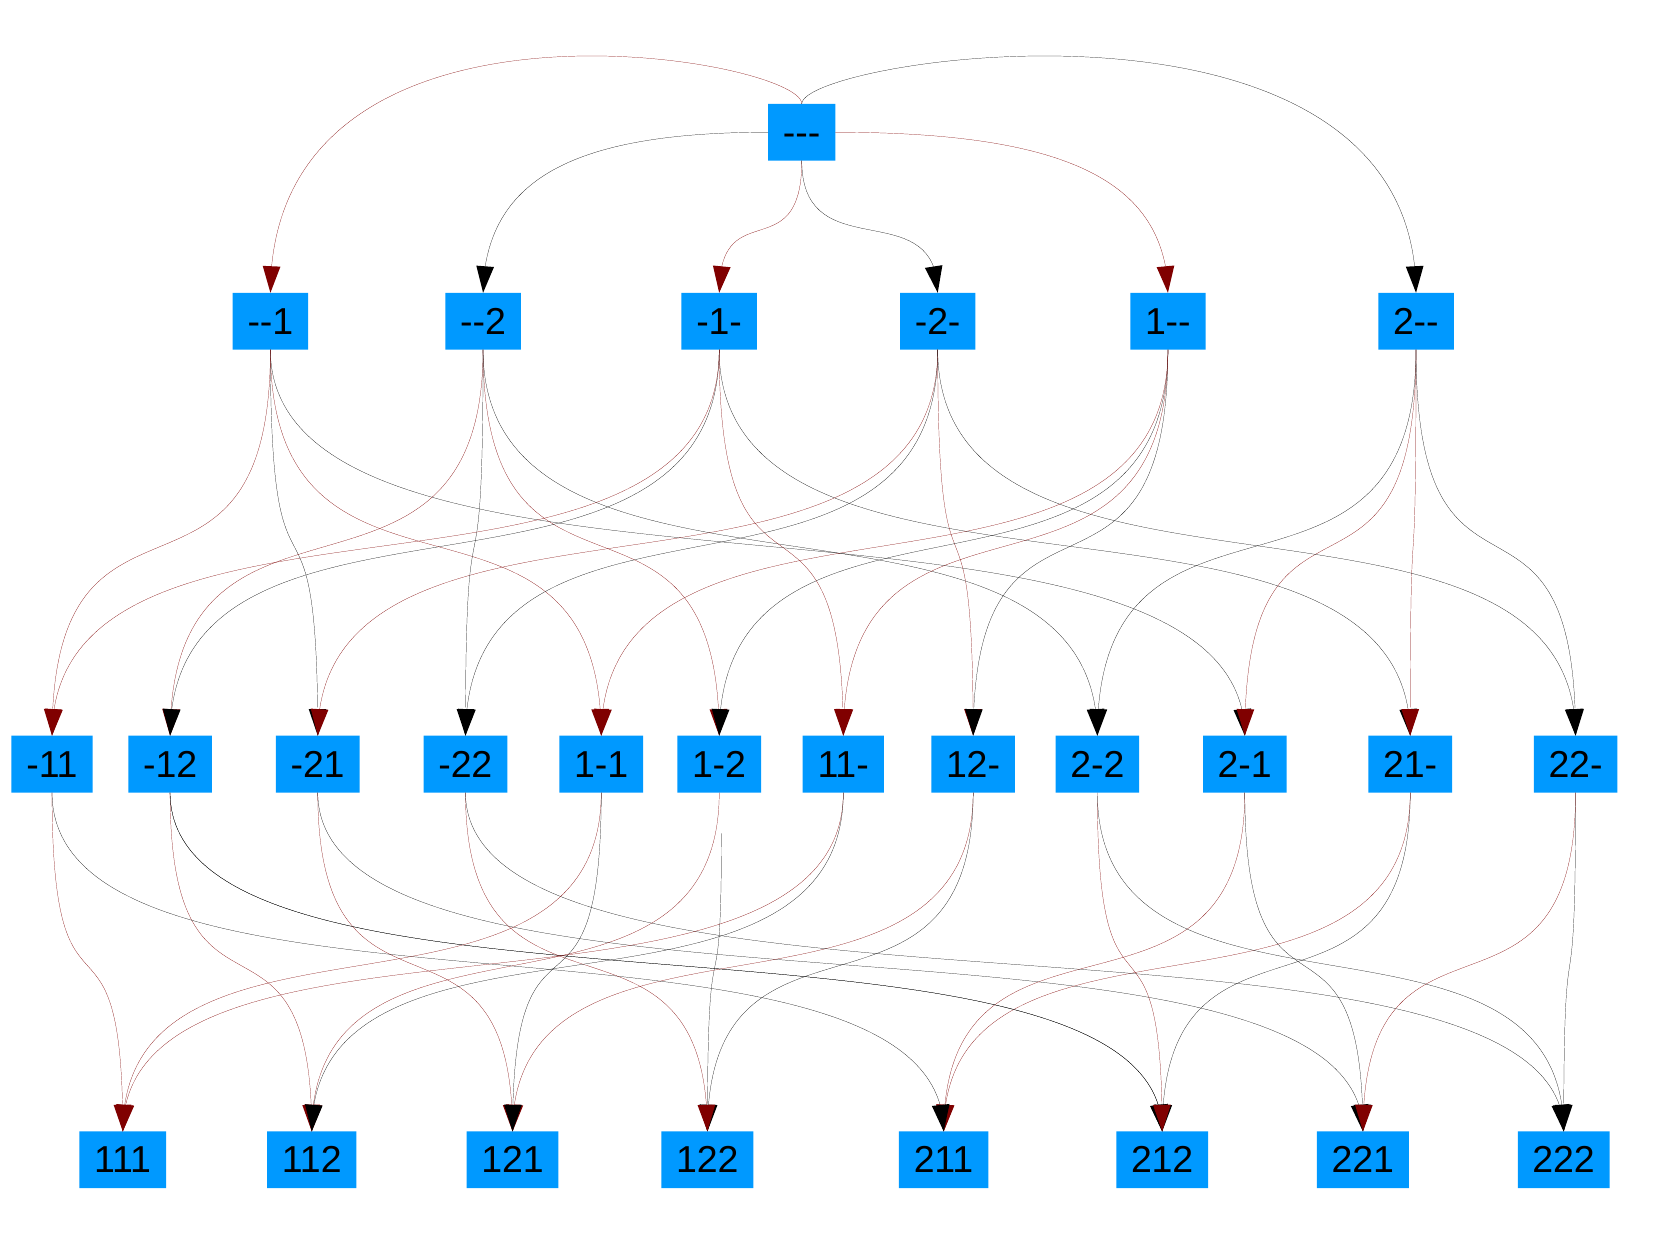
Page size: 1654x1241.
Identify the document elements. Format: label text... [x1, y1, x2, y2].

text_box 1-- [1130, 292, 1206, 350]
text_box 11- [802, 735, 884, 793]
text_box 2-- [1378, 292, 1454, 350]
text_box --1 [232, 292, 309, 350]
text_box 111 [79, 1131, 167, 1189]
text_box 222 [1517, 1131, 1610, 1189]
text_box -21 [275, 735, 360, 793]
text_box --- [768, 103, 836, 161]
text_box -11 [11, 735, 93, 793]
text_box 22- [1533, 735, 1618, 793]
text_box 212 [1116, 1131, 1209, 1189]
text_box 2-2 [1055, 735, 1140, 793]
text_box 121 [466, 1131, 559, 1189]
text_box 112 [267, 1131, 357, 1189]
text_box 122 [661, 1131, 754, 1189]
text_box 12- [931, 735, 1015, 793]
text_box -22 [423, 735, 508, 793]
text_box -2- [900, 292, 976, 350]
text_box 2-1 [1203, 735, 1287, 793]
text_box 1-1 [559, 735, 644, 793]
text_box 1-2 [677, 735, 762, 793]
text_box --2 [445, 292, 521, 350]
text_box 21- [1368, 735, 1453, 793]
text_box -12 [128, 735, 212, 793]
text_box -1- [681, 292, 757, 350]
text_box 211 [899, 1131, 989, 1189]
text_box 221 [1316, 1131, 1409, 1189]
